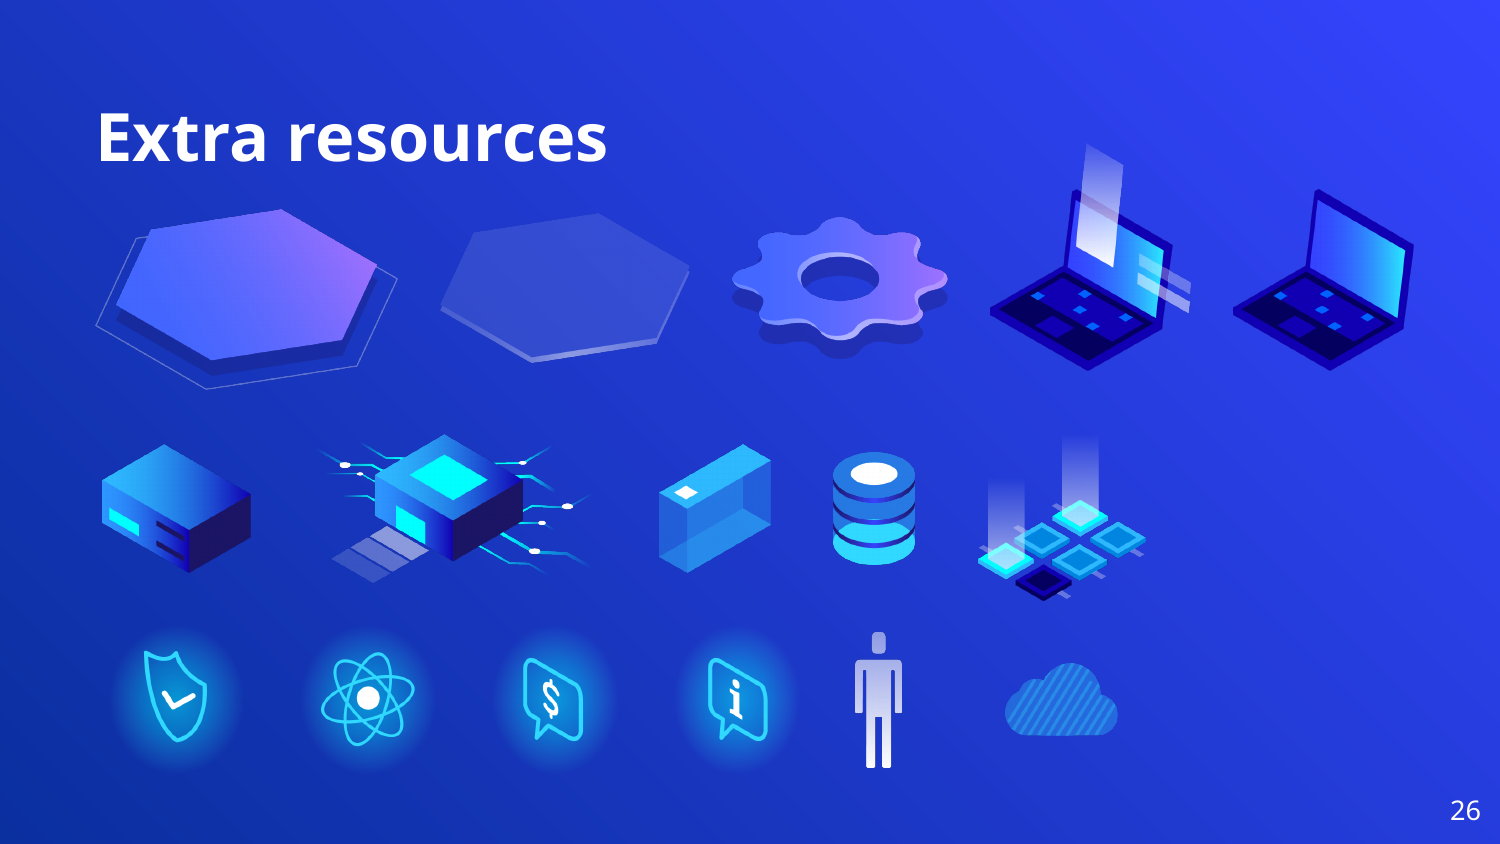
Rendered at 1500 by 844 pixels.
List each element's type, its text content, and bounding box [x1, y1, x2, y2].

picture [102, 444, 251, 573]
picture [732, 217, 948, 359]
picture [855, 632, 902, 768]
slide_number <number> [1391, 779, 1482, 844]
picture [299, 624, 437, 775]
picture [673, 624, 801, 775]
picture [978, 416, 1146, 601]
picture [95, 209, 398, 390]
picture [990, 143, 1191, 371]
picture [833, 452, 915, 565]
picture [108, 624, 245, 775]
picture [440, 213, 690, 363]
picture [491, 624, 619, 775]
picture [659, 444, 771, 573]
title Extra resources [95, 33, 1082, 175]
picture [1233, 189, 1414, 371]
picture [1005, 663, 1118, 736]
picture [314, 434, 597, 583]
